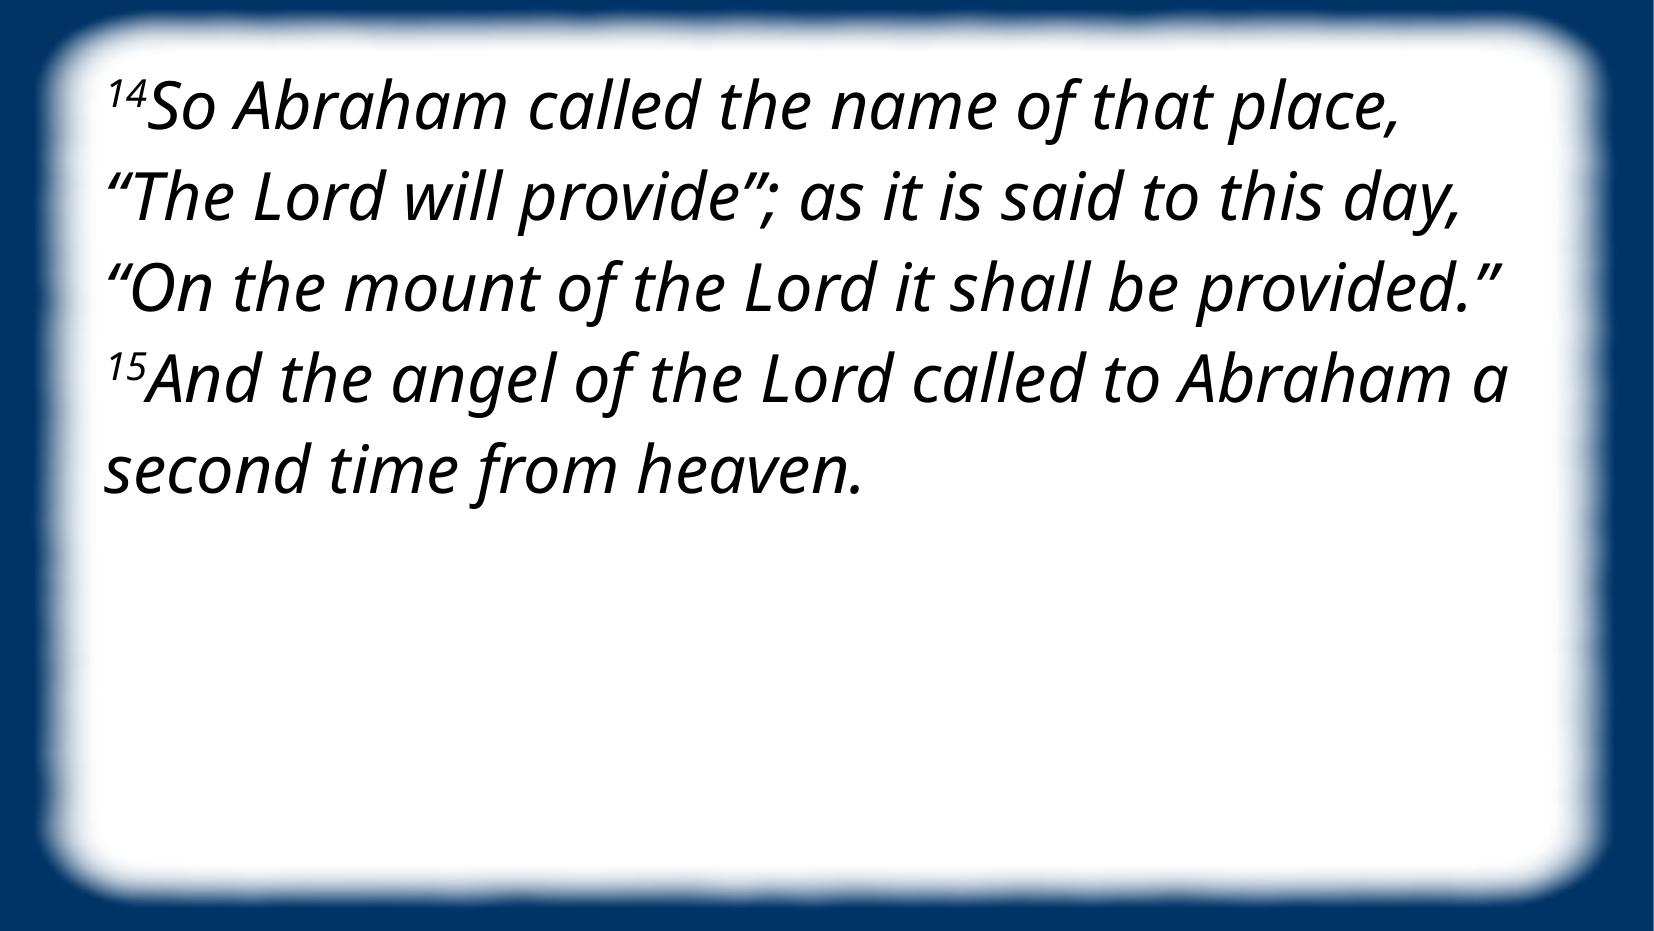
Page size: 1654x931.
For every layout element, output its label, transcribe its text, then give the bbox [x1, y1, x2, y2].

text_box 14So Abraham called the name of that place, “The Lord will provide”; as it is said to this day, “On the mount of the Lord it shall be provided.” 15And the angel of the Lord called to Abraham a second time from heaven. [90, 51, 1561, 511]
picture [0, 0, 1654, 931]
